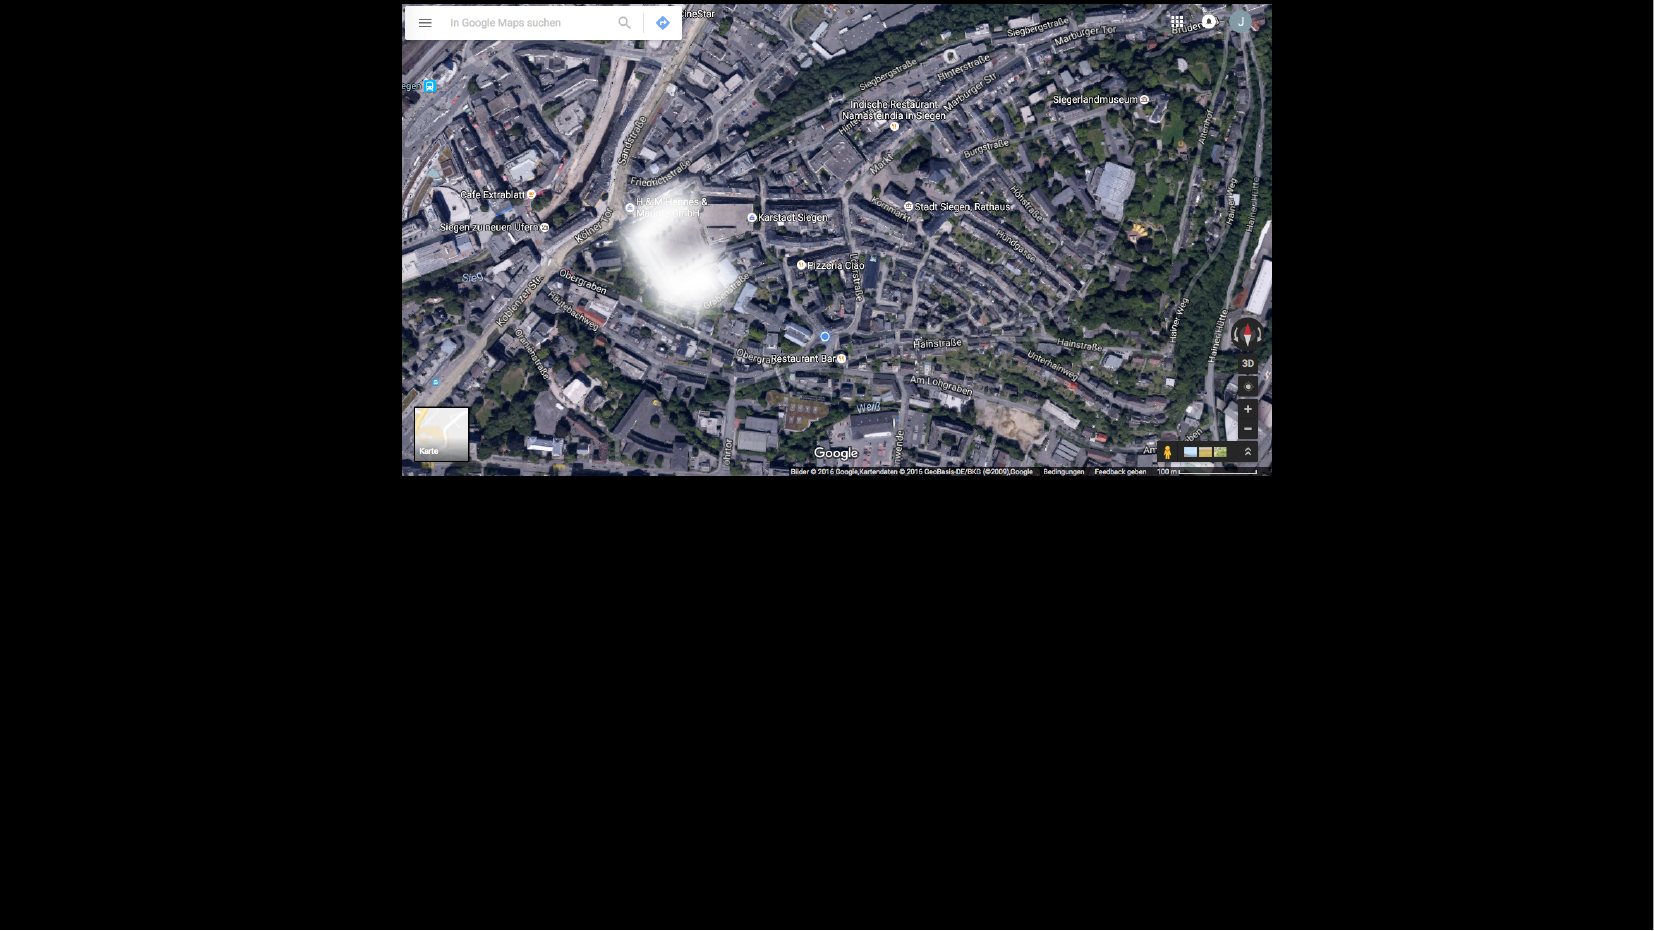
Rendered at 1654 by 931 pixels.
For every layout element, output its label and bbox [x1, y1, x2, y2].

picture [369, 0, 1272, 476]
